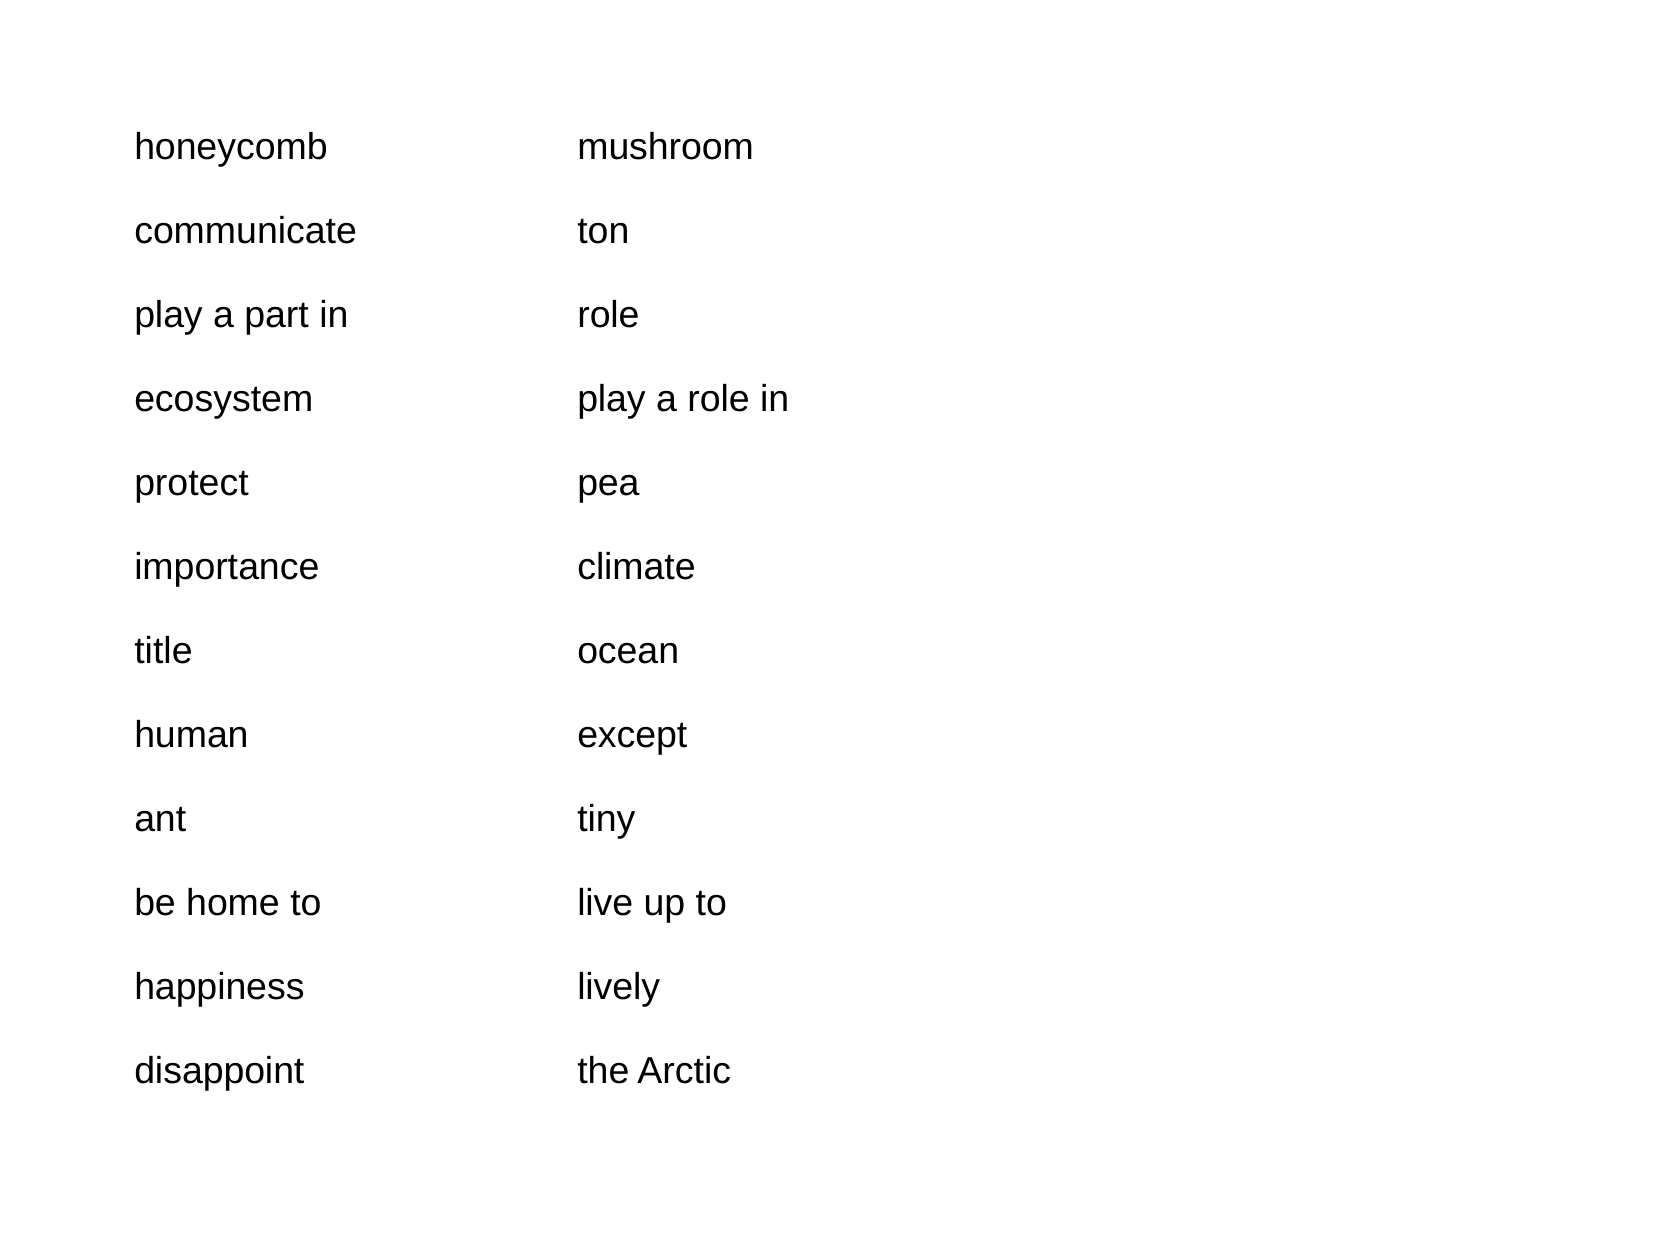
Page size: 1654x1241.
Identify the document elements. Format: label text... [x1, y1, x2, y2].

text_box honeycomb mushroom communicate ton play a part in role ecosystem play a role in protect pea importance climate title ocean human except ant tiny be home to live up to happiness lively disappoint the Arctic [119, 118, 1536, 1167]
